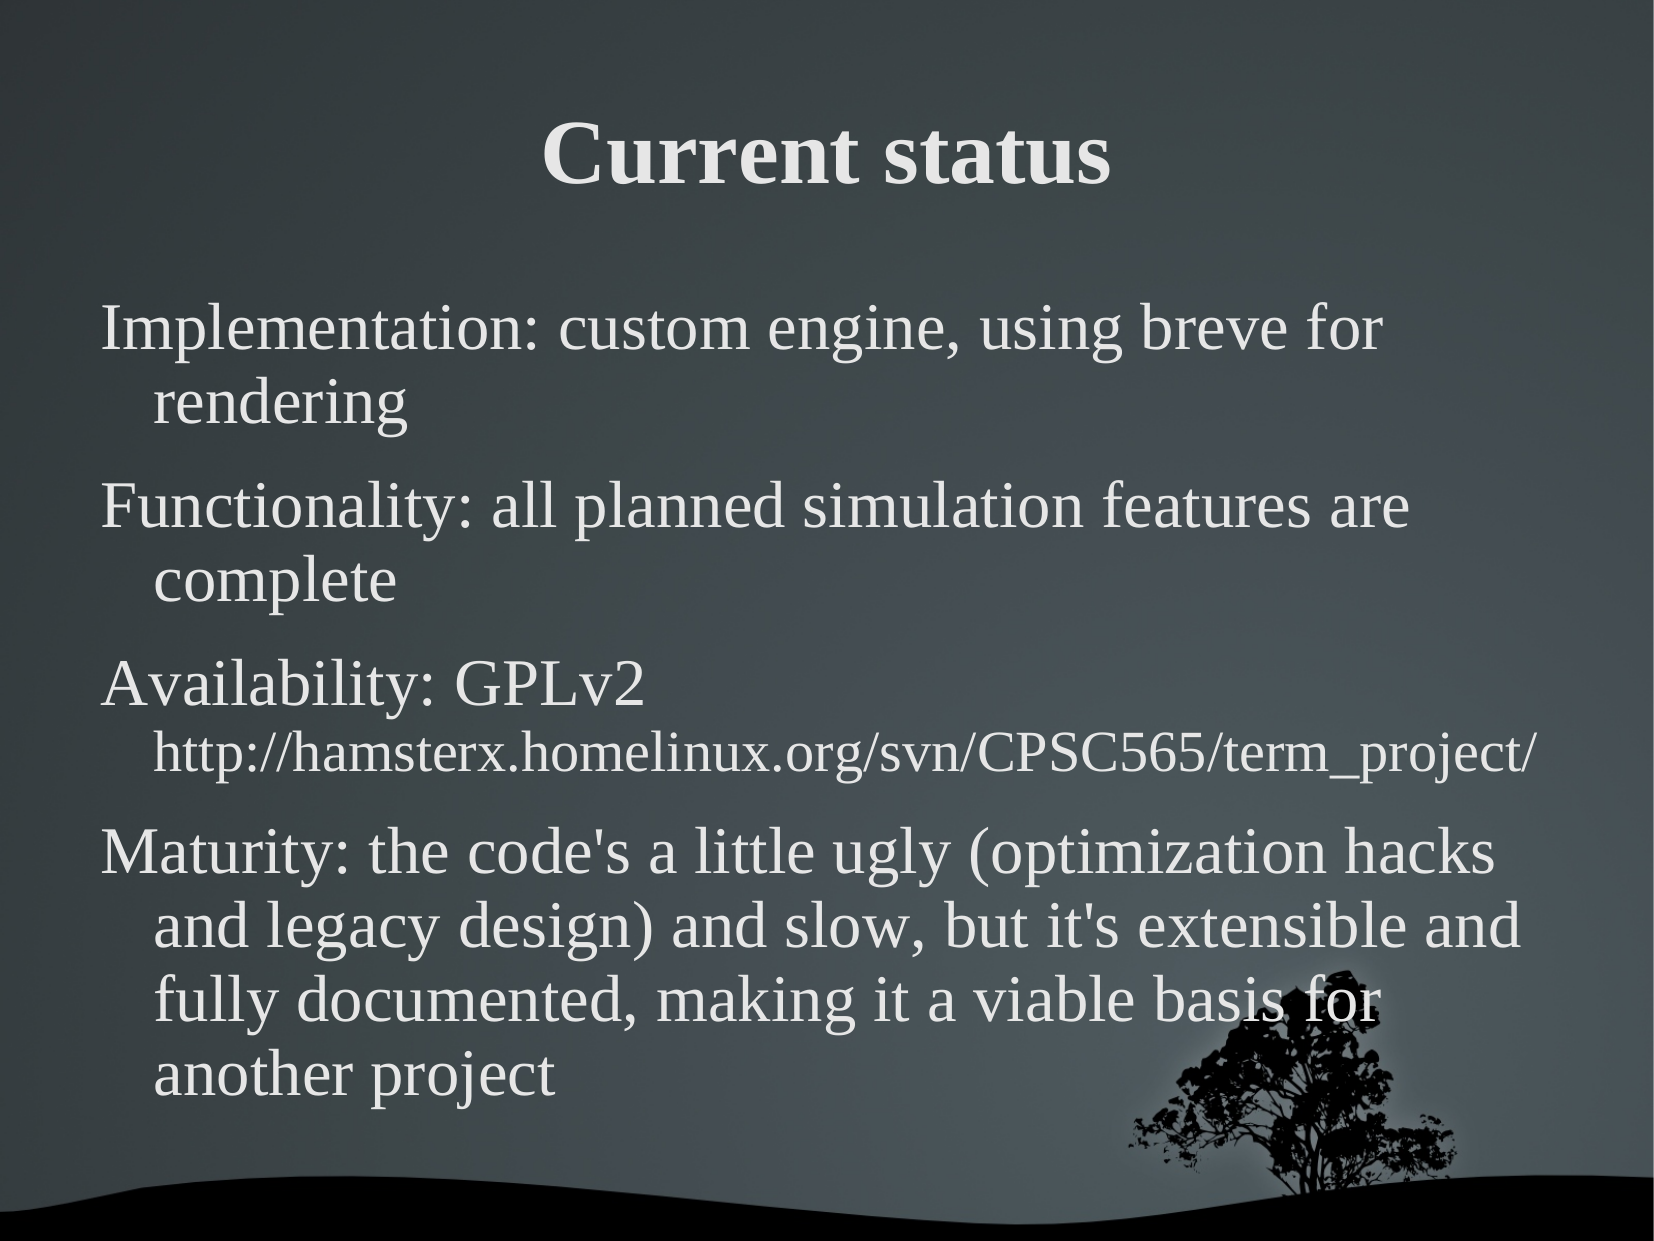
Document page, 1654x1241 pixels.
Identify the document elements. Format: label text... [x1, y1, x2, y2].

title Current status [82, 56, 1571, 250]
list Implementation: custom engine, using breve for rendering Functionality: all planned simulation features are complete Availability: GPLv2 http://hamsterx.homelinux.org/svn/CPSC565/term_project/ Maturity: the code's a little ugly (optimization hacks and legacy design) and slow, but it's extensible and fully documented, making it a viable basis for another project [82, 290, 1571, 1177]
picture [0, 0, 1654, 1241]
